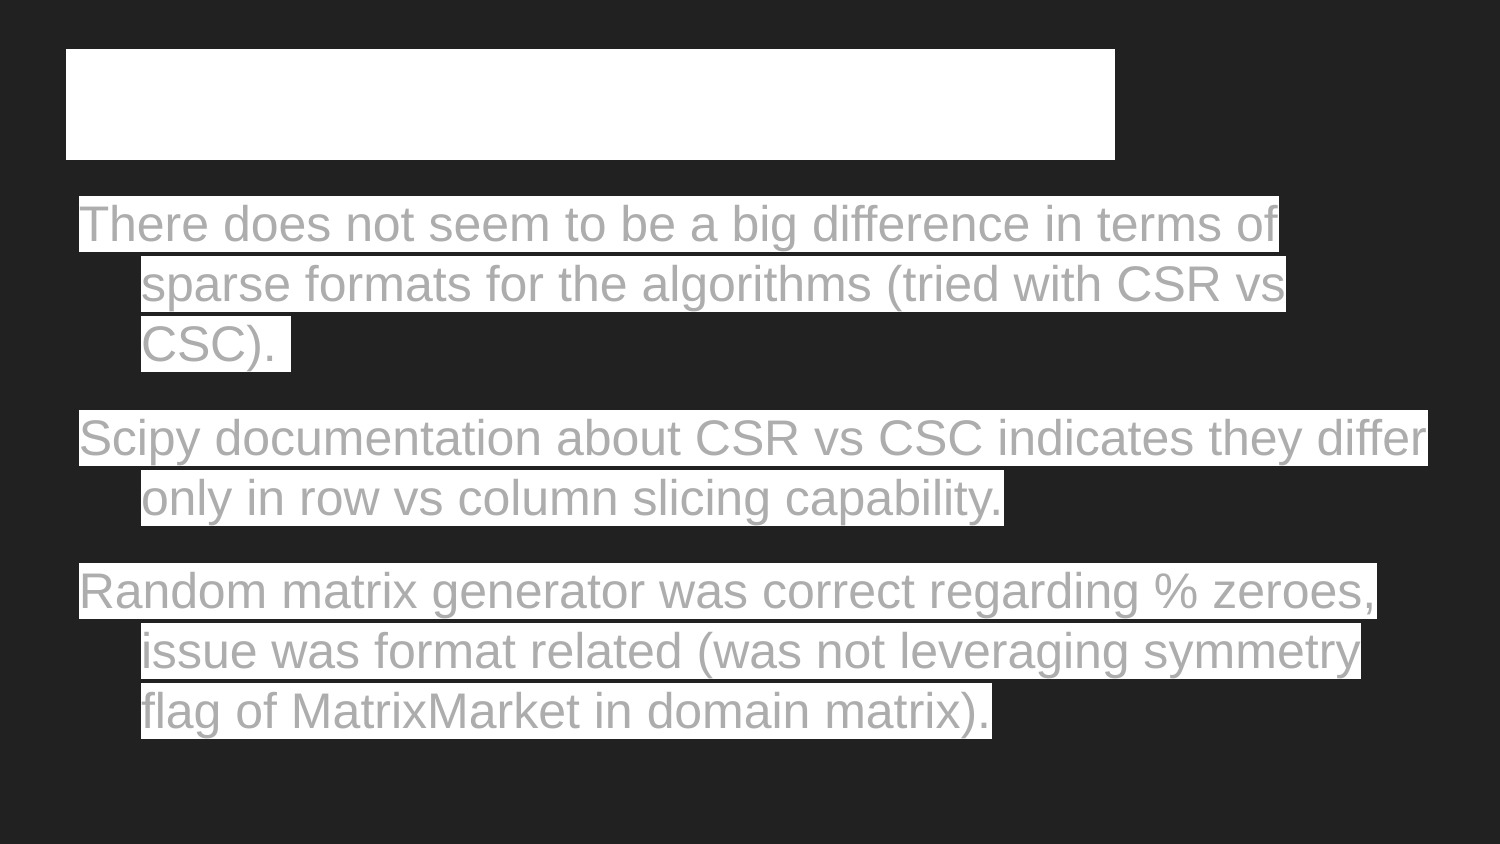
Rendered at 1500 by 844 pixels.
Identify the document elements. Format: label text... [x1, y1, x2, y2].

title Now the misc checks ... [51, 24, 1449, 176]
list There does not seem to be a big difference in terms of sparse formats for the algorithms (tried with CSR vs CSC). Scipy documentation about CSR vs CSC indicates they differ only in row vs column slicing capability. Random matrix generator was correct regarding % zeroes, issue was format related (was not leveraging symmetry flag of MatrixMarket in domain matrix). [51, 176, 1449, 738]
